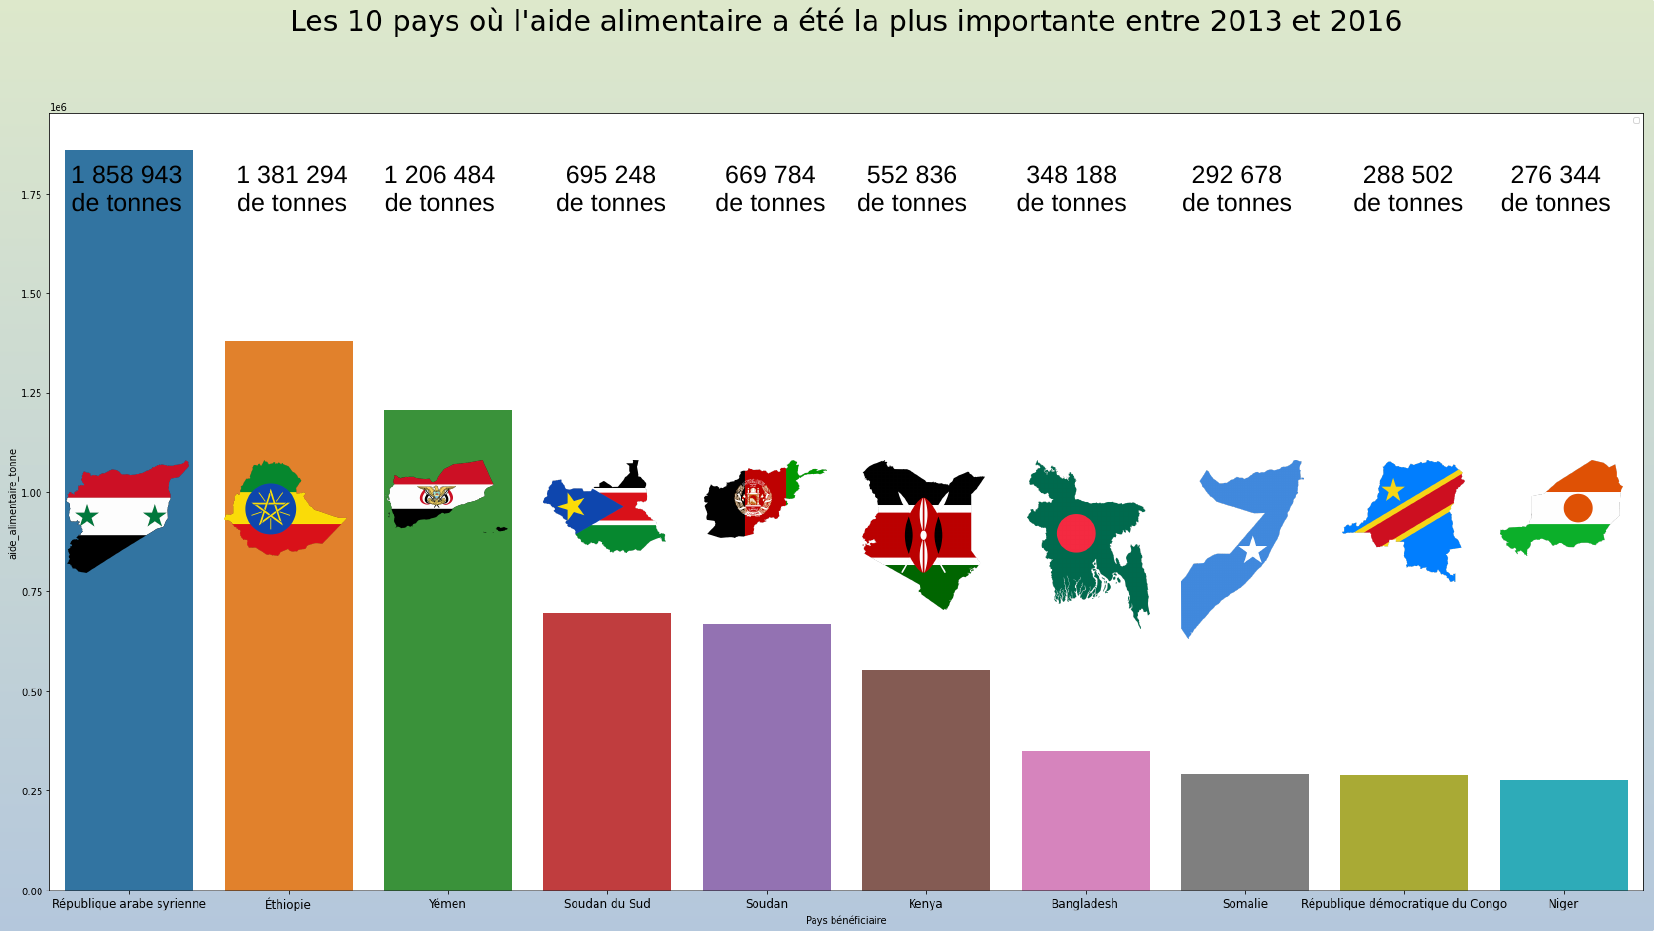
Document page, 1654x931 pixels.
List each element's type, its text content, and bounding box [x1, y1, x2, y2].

text_box 552 836 de tonnes [838, 153, 987, 237]
picture [0, 0, 1649, 931]
text_box 1 858 943 de tonnes [53, 153, 201, 237]
text_box 695 248 de tonnes [537, 153, 686, 237]
text_box 1 206 484 de tonnes [366, 153, 514, 237]
text_box 348 188 de tonnes [998, 153, 1146, 237]
text_box 288 502 de tonnes [1334, 153, 1482, 237]
text_box 1 381 294 de tonnes [218, 153, 366, 237]
text_box 292 678 de tonnes [1163, 153, 1312, 237]
text_box 276 344 de tonnes [1482, 153, 1630, 237]
text_box 669 784 de tonnes [696, 153, 838, 237]
